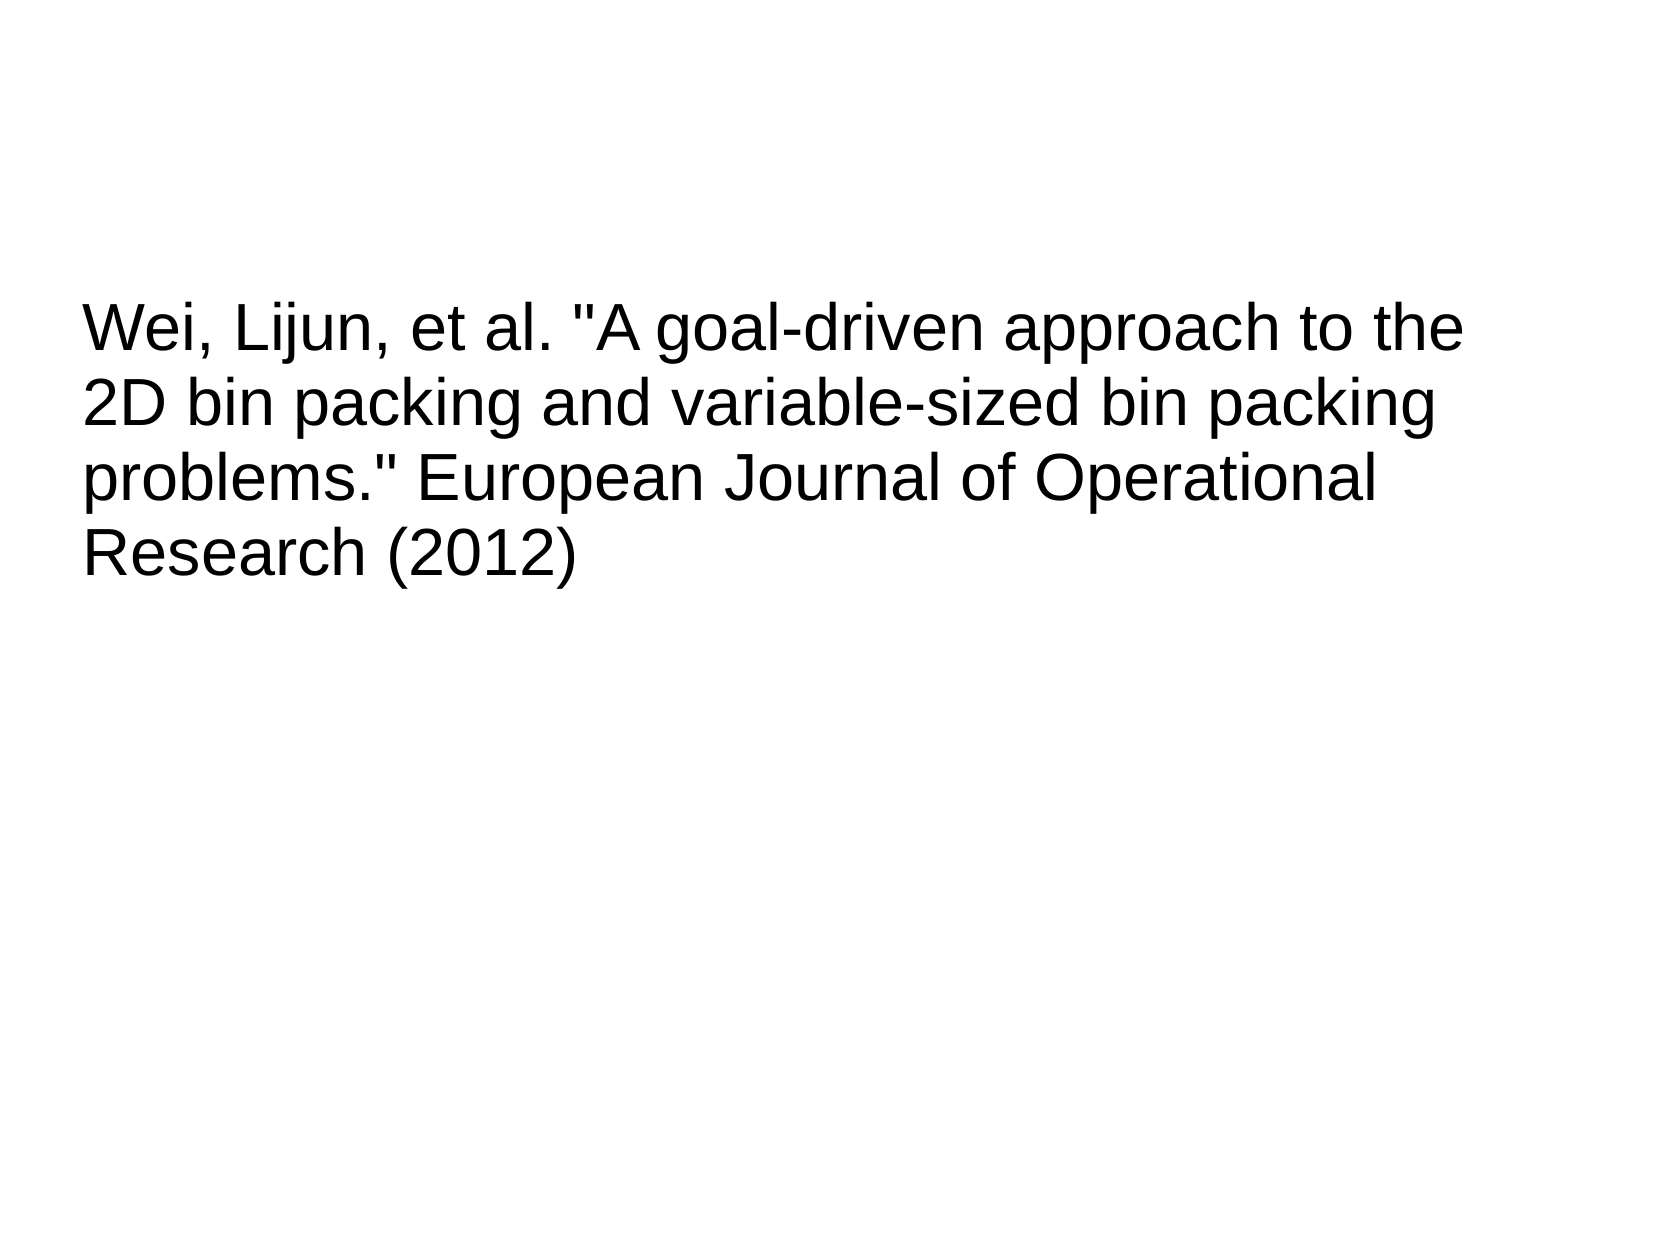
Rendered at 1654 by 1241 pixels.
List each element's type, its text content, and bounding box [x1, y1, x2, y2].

list Wei, Lijun, et al. "A goal-driven approach to the 2D bin packing and variable-sized bin packing problems." European Journal of Operational Research (2012) [82, 290, 1538, 1010]
